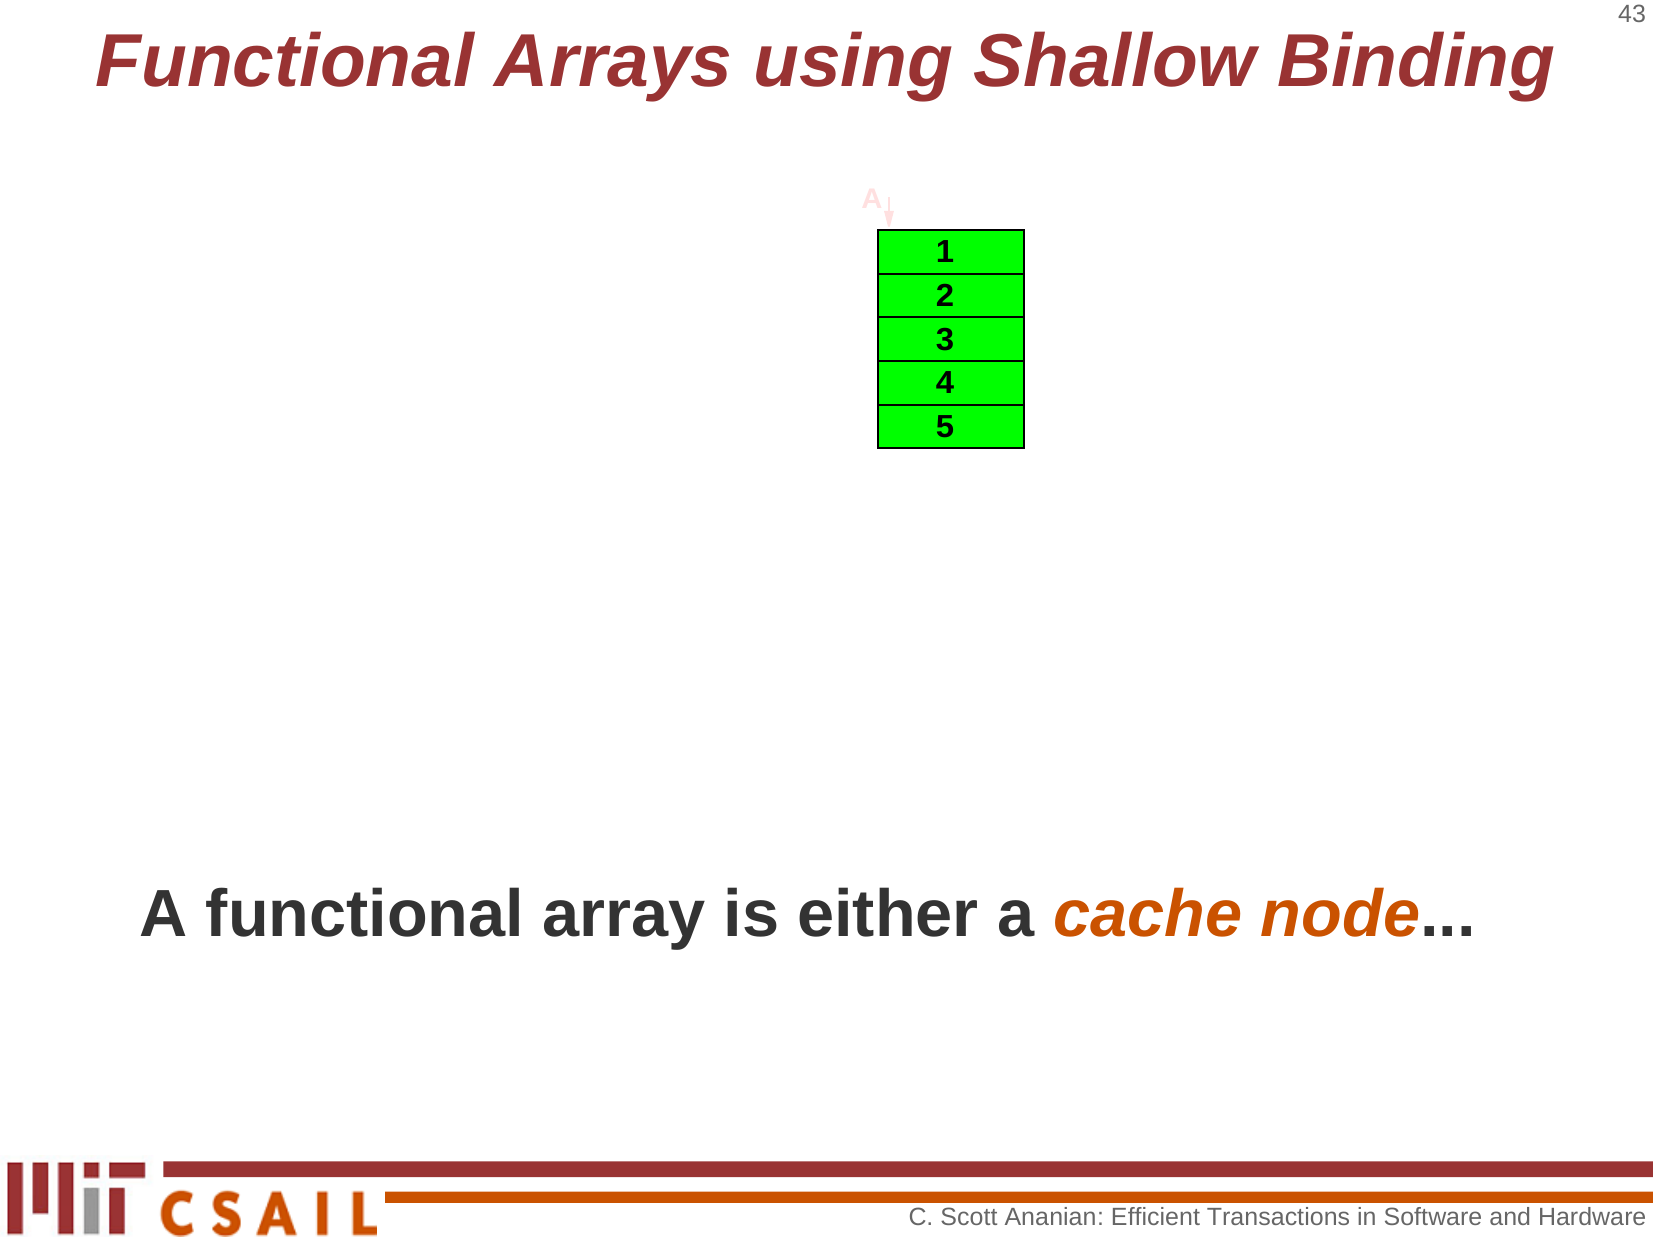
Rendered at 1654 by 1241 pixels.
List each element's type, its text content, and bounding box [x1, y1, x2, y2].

list A functional array is either a cache node... [121, 875, 1561, 1133]
picture [0, 1155, 377, 1237]
title Functional Arrays using Shallow Binding [0, 0, 1653, 121]
picture [421, 175, 1278, 476]
